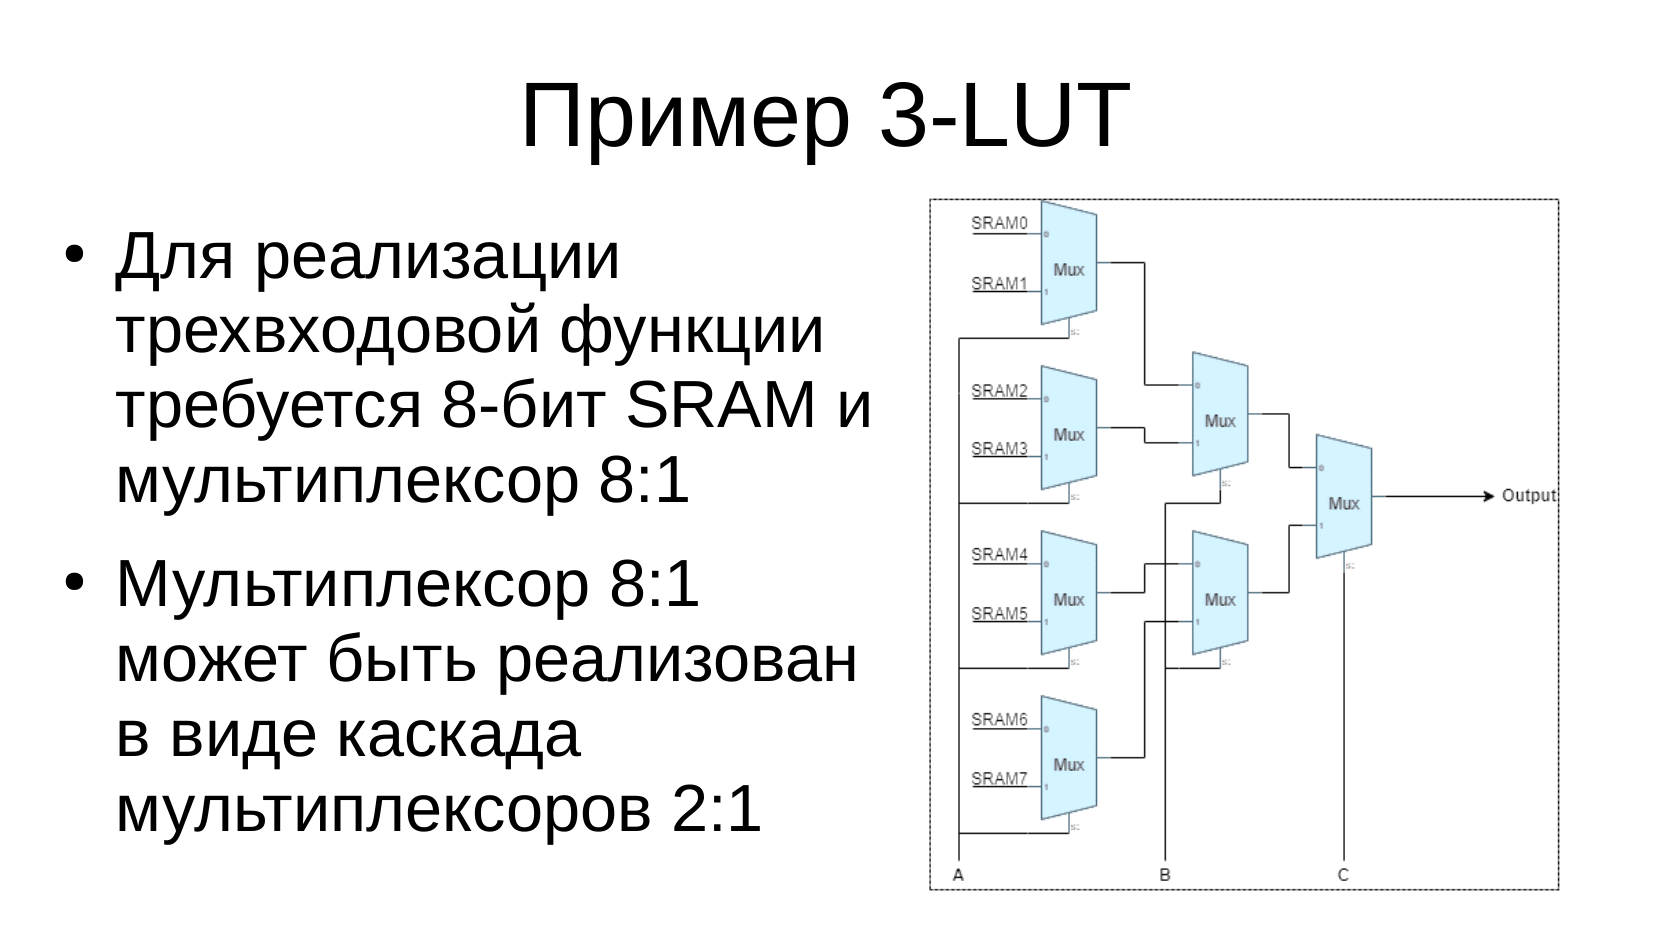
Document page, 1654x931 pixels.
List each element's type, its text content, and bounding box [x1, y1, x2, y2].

list Для реализации трехвходовой функции требуется 8-бит SRAM и мультиплексор 8:1 Мультиплексор 8:1 может быть реализован в виде каскада мультиплексоров 2:1 [45, 217, 901, 901]
title Пример 3-LUT [82, 37, 1571, 193]
picture [920, 192, 1587, 903]
